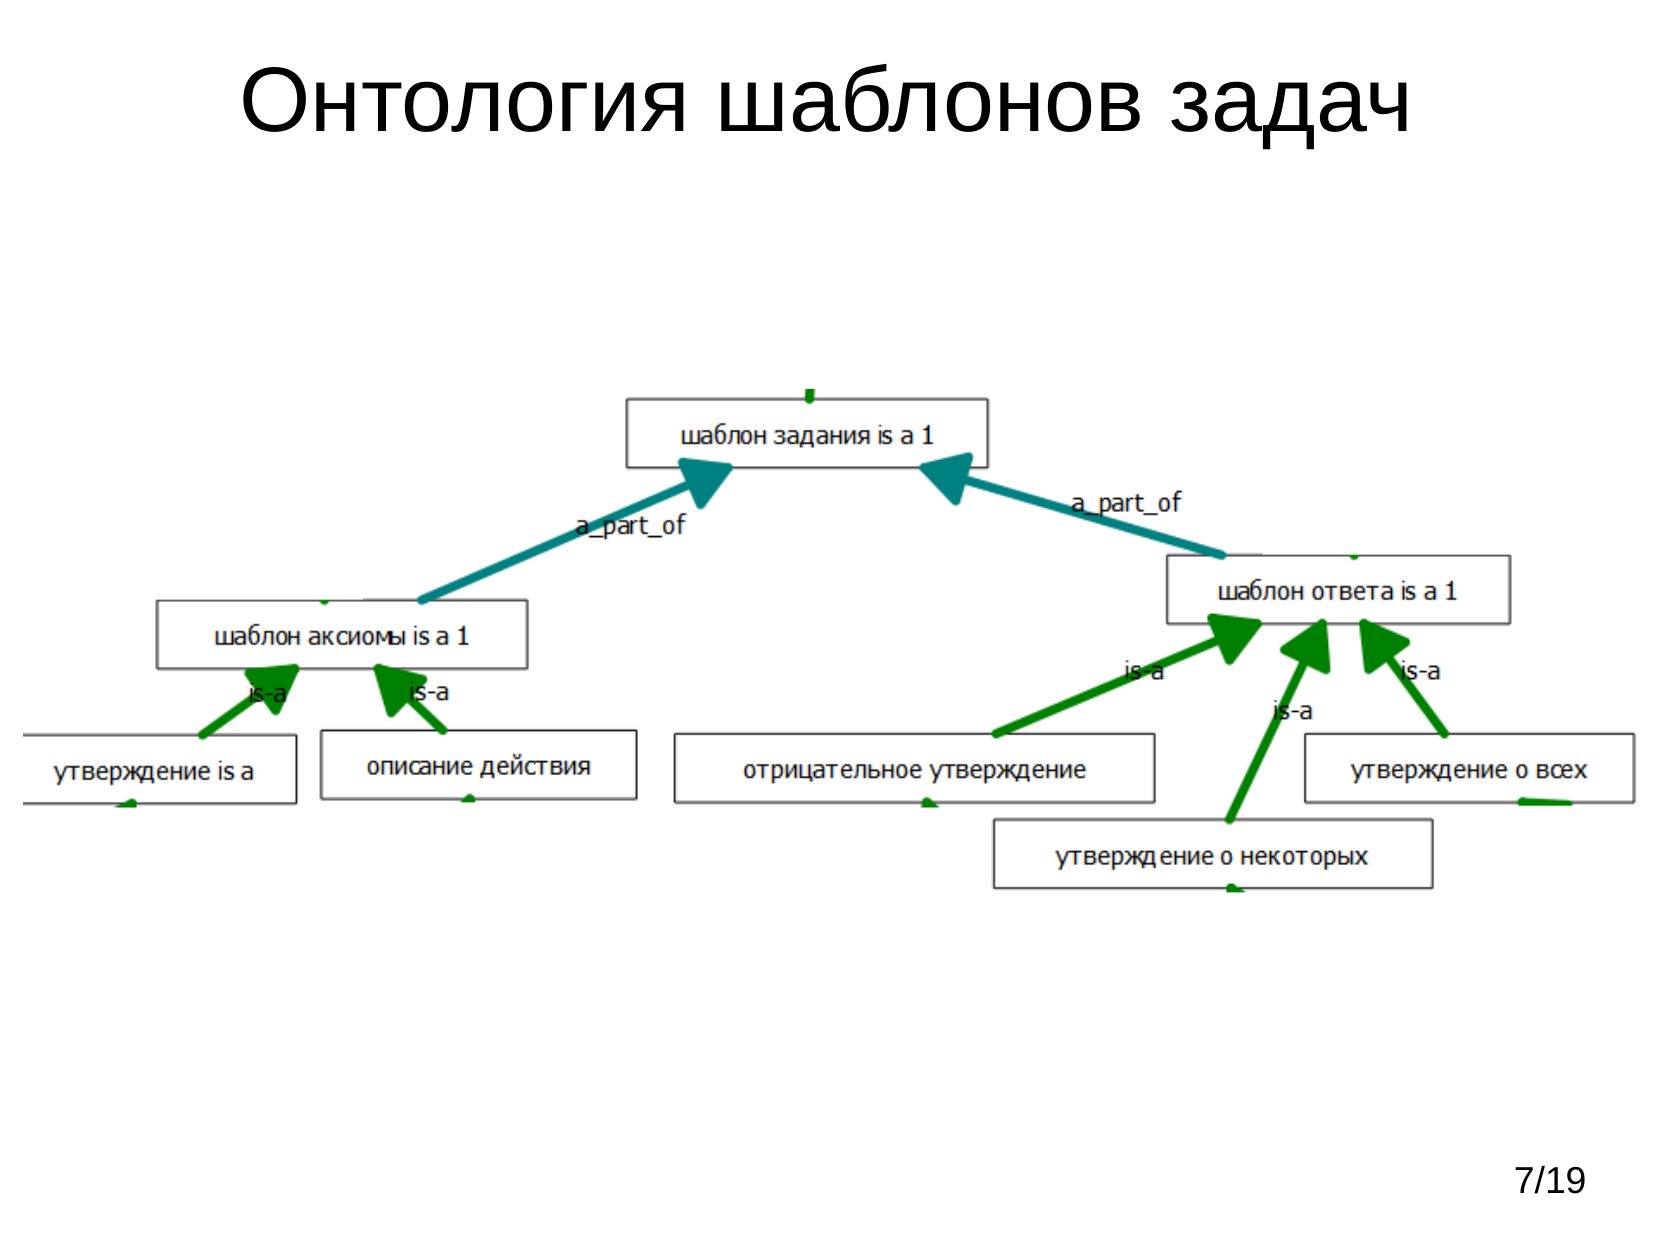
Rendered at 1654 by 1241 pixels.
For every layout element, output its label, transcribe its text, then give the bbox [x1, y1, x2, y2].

picture [23, 389, 1650, 910]
text_box <номер>/19 [1476, 1151, 1625, 1241]
title Онтология шаблонов задач [82, 0, 1571, 204]
